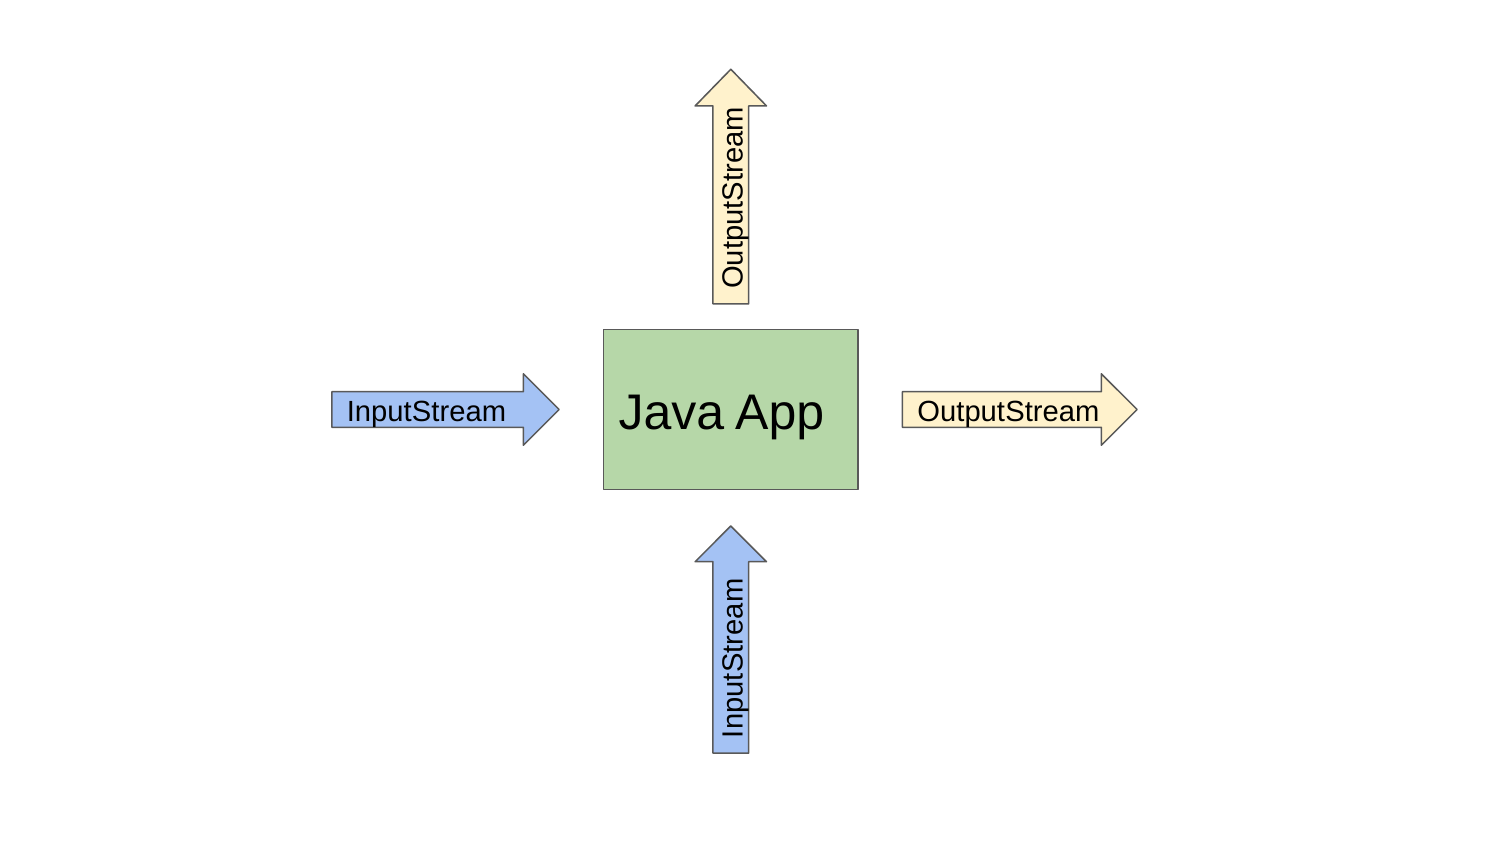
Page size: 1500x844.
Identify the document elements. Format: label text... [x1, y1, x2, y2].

text_box Java App [603, 329, 858, 490]
text_box OutputStream [695, 69, 767, 304]
text_box OutputStream [902, 373, 1138, 446]
text_box InputStream [331, 373, 560, 446]
text_box InputStream [695, 526, 767, 754]
